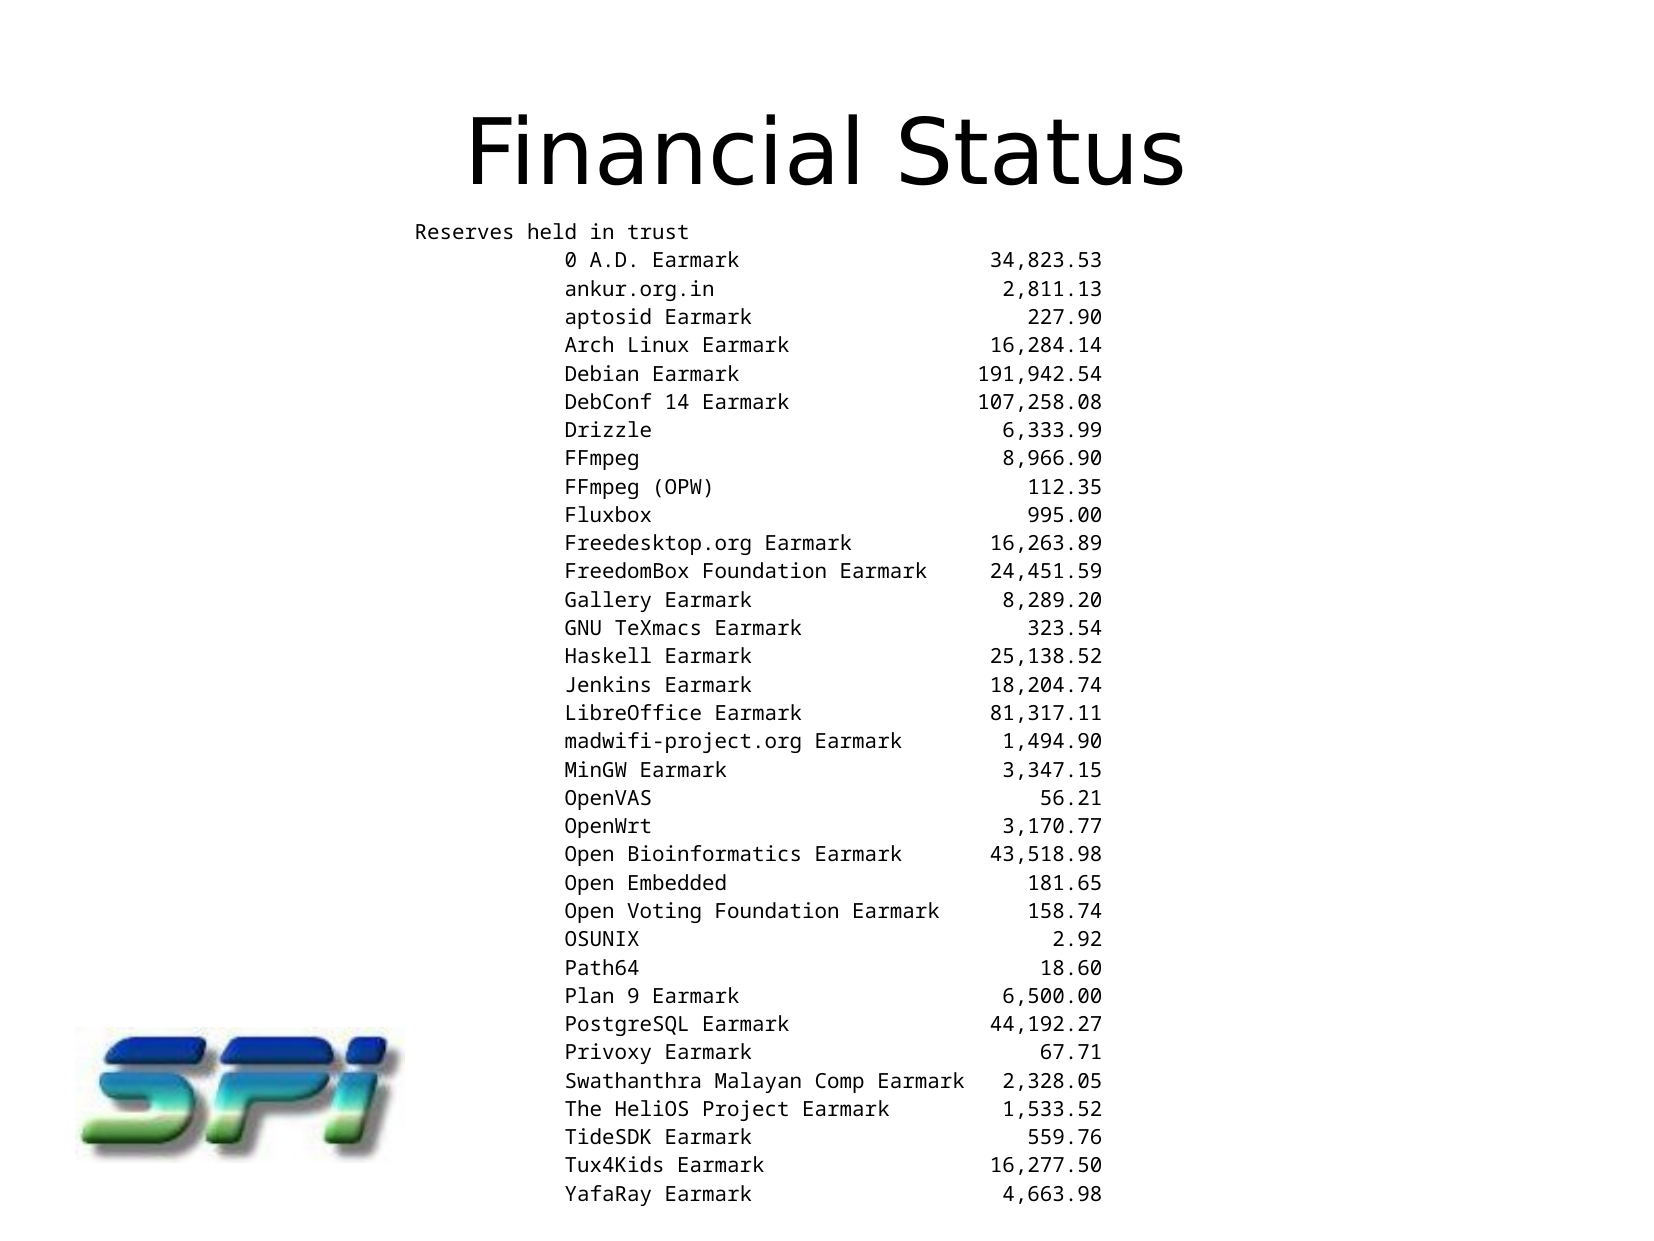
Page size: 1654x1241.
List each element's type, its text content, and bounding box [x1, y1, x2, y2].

text_box Reserves held in trust 0 A.D. Earmark 34,823.53 ankur.org.in 2,811.13 aptosid Earmark 227.90 Arch Linux Earmark 16,284.14 Debian Earmark 191,942.54 DebConf 14 Earmark 107,258.08 Drizzle 6,333.99 FFmpeg 8,966.90 FFmpeg (OPW) 112.35 Fluxbox 995.00 Freedesktop.org Earmark 16,263.89 FreedomBox Foundation Earmark 24,451.59 Gallery Earmark 8,289.20 GNU TeXmacs Earmark 323.54 Haskell Earmark 25,138.52 Jenkins Earmark 18,204.74 LibreOffice Earmark 81,317.11 madwifi-project.org Earmark 1,494.90 MinGW Earmark 3,347.15 OpenVAS 56.21 OpenWrt 3,170.77 Open Bioinformatics Earmark 43,518.98 Open Embedded 181.65 Open Voting Foundation Earmark 158.74 OSUNIX 2.92 Path64 18.60 Plan 9 Earmark 6,500.00 PostgreSQL Earmark 44,192.27 Privoxy Earmark 67.71 Swathanthra Malayan Comp Earmark 2,328.05 The HeliOS Project Earmark 1,533.52 TideSDK Earmark 559.76 Tux4Kids Earmark 16,277.50 YafaRay Earmark 4,663.98 Total held in trust 646,361.59 General reserves 88,750.02 Total Equity 735,111.61 [24, 209, 1600, 1241]
title Financial Status [82, 56, 1571, 250]
